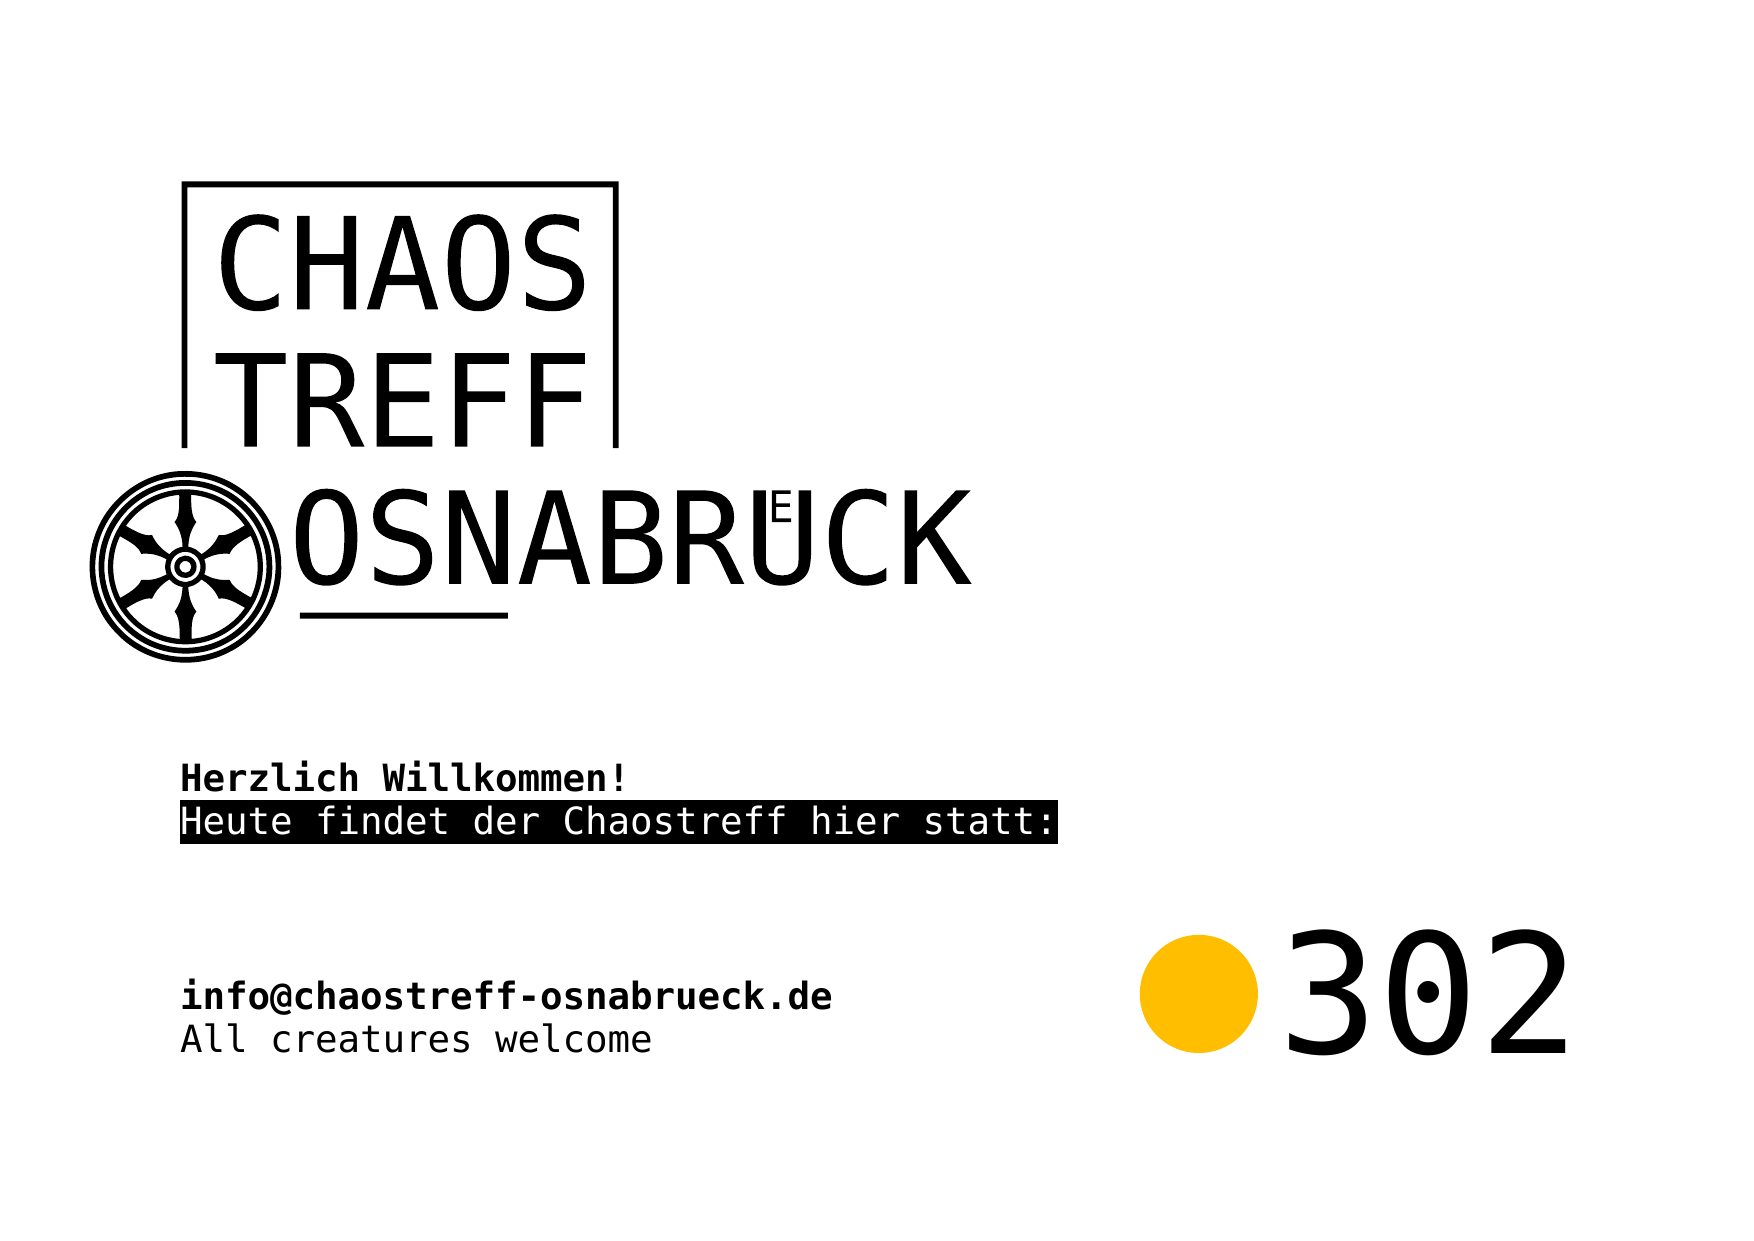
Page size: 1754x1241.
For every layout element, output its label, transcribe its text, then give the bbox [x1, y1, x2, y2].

text_box 302 [1169, 891, 1595, 1241]
text_box [1139, 934, 1258, 1054]
text_box Herzlich Willkommen! Heute findet der Chaostreff hier statt: info@chaostreff-osnabrueck.de All creatures welcome [165, 749, 1123, 1069]
picture [47, 143, 1010, 701]
